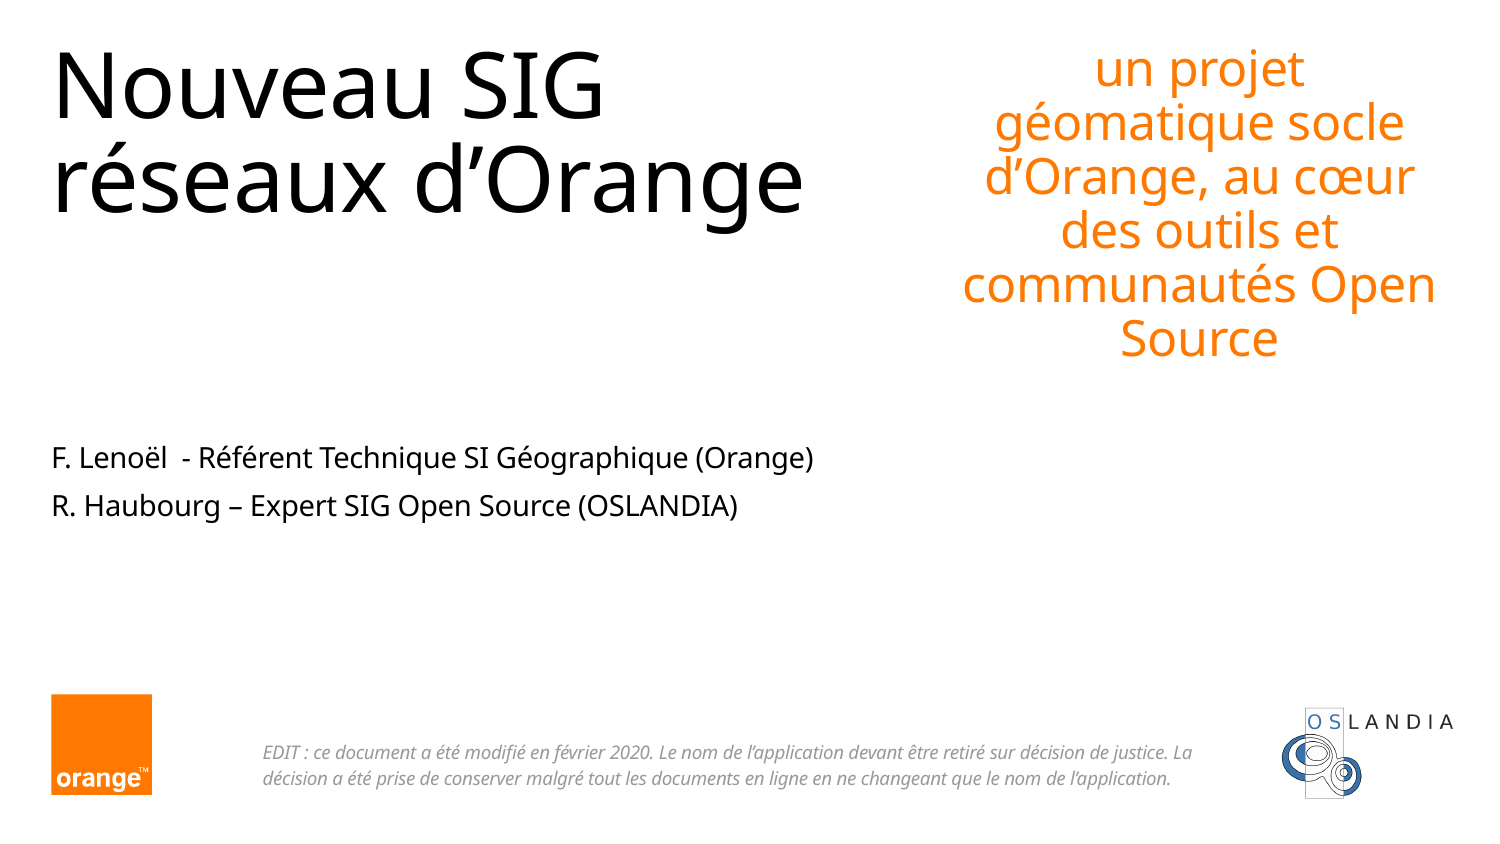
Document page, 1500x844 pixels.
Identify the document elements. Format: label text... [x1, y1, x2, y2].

text_box EDIT : ce document a été modifié en février 2020. Le nom de l’application devant être retiré sur décision de justice. La décision a été prise de conserver malgré tout les documents en ligne en ne changeant que le nom de l’application. [248, 732, 1241, 844]
picture [1281, 705, 1455, 800]
subtitle F. Lenoël - Référent Technique SI Géographique (Orange) R. Haubourg – Expert SIG Open Source (OSLANDIA) [50, 443, 844, 603]
list un projet géomatique socle d’Orange, au cœur des outils et communautés Open Source [951, 43, 1449, 603]
title Nouveau SIG réseaux d’Orange [51, 43, 844, 422]
